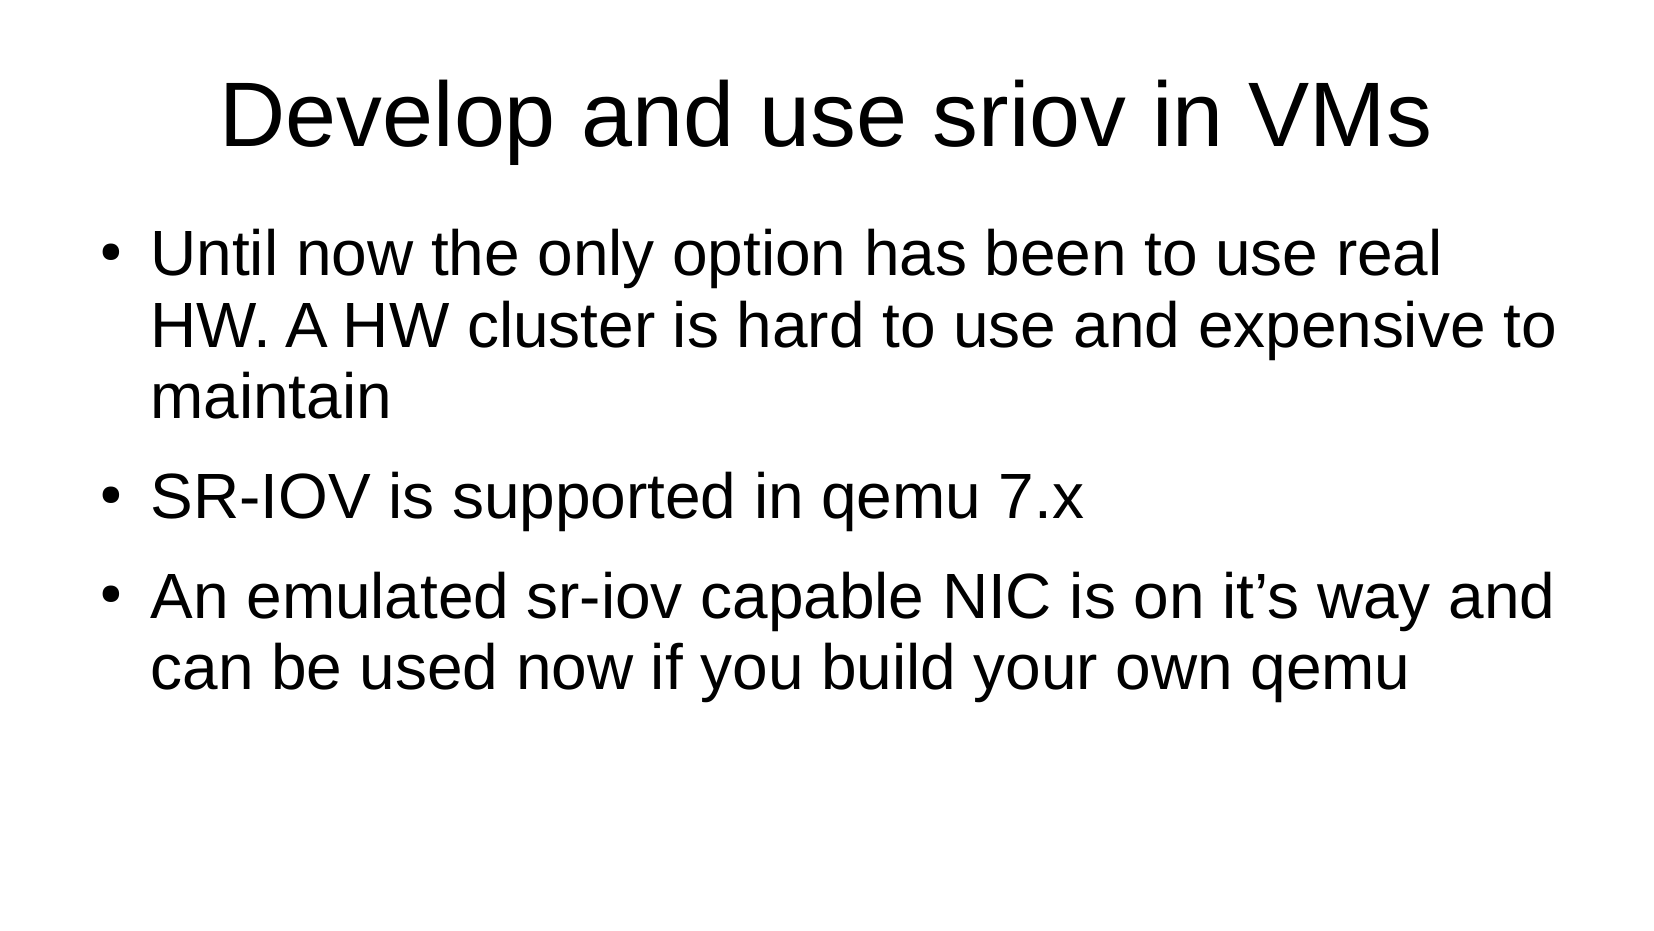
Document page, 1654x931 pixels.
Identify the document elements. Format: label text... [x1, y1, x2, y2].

list Until now the only option has been to use real HW. A HW cluster is hard to use and expensive to maintain SR-IOV is supported in qemu 7.x An emulated sr-iov capable NIC is on it’s way and can be used now if you build your own qemu [82, 217, 1571, 758]
title Develop and use sriov in VMs [82, 37, 1571, 193]
